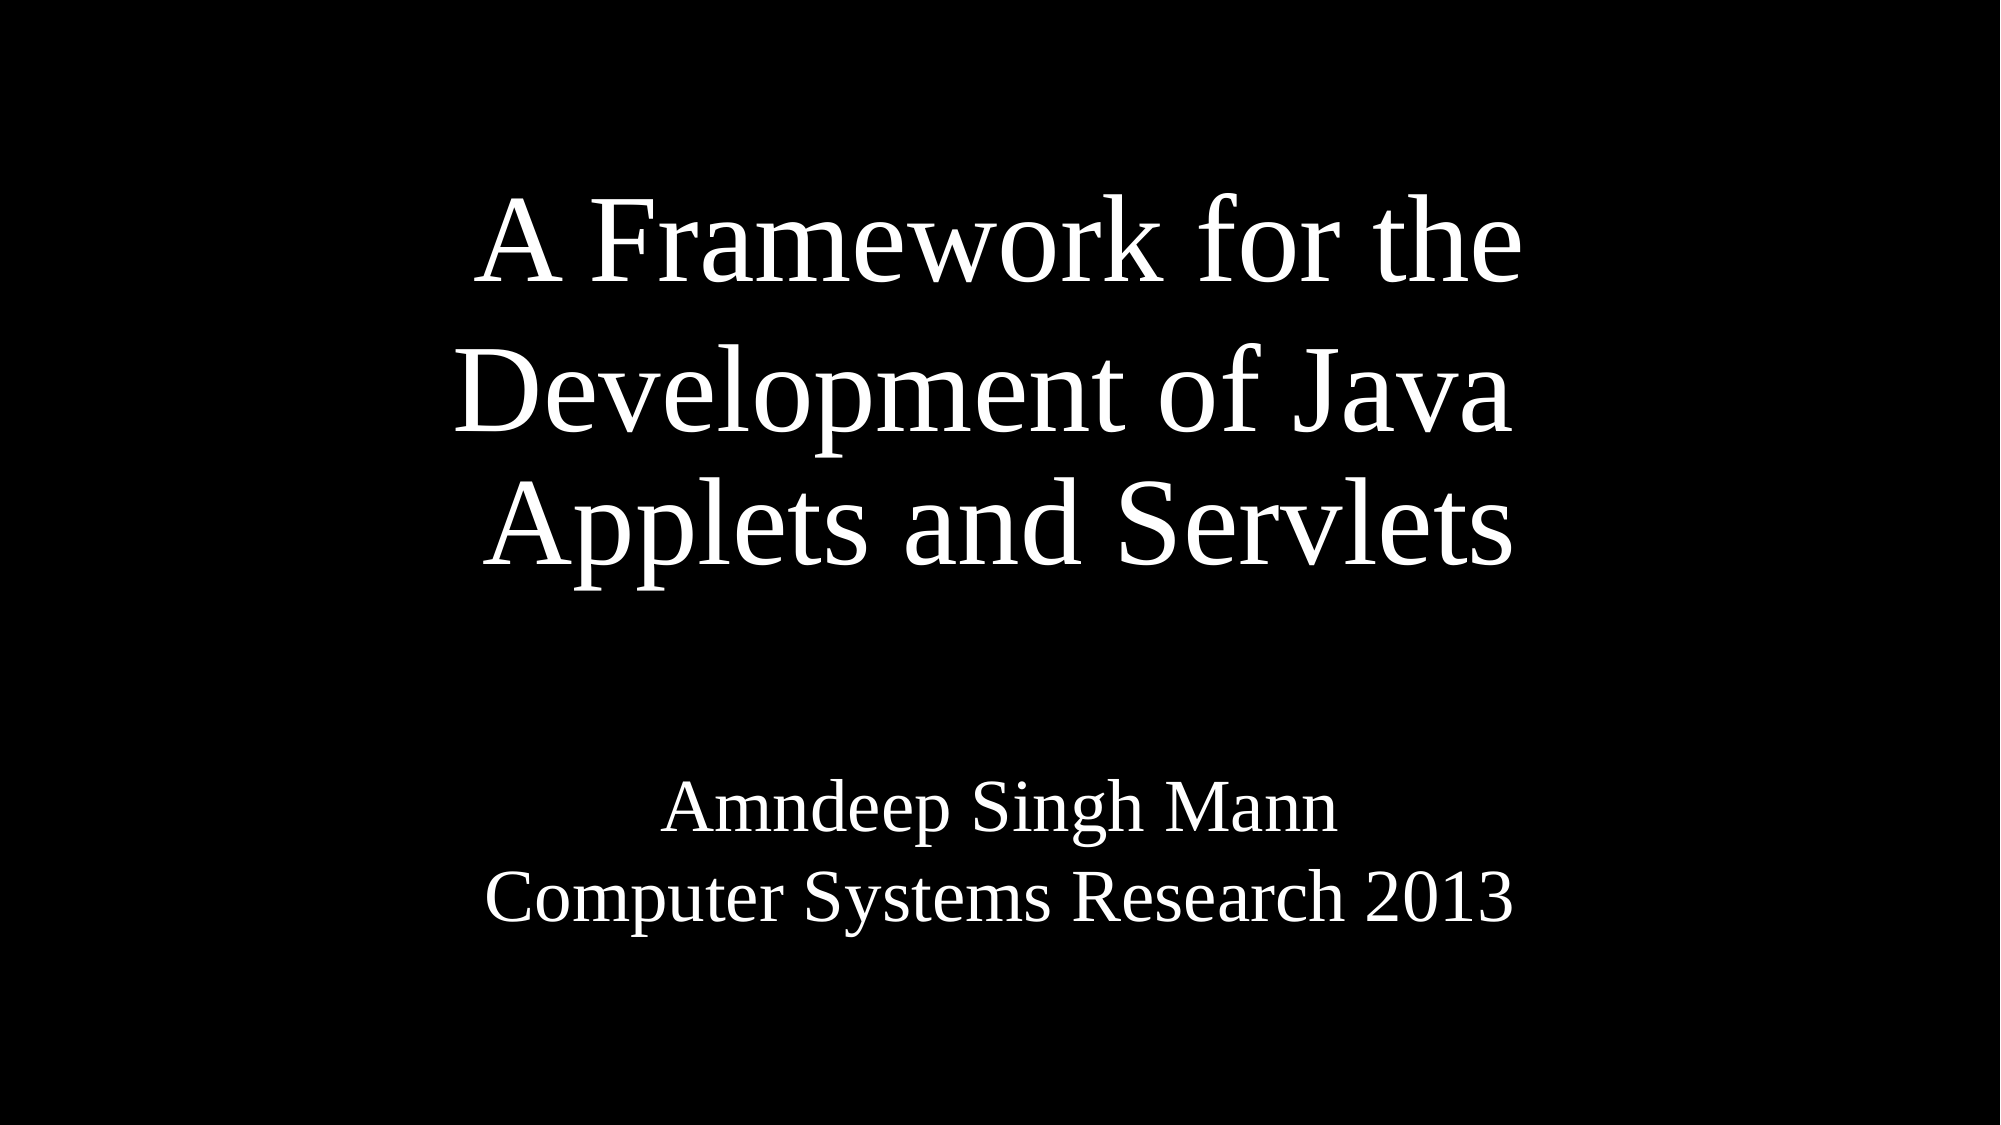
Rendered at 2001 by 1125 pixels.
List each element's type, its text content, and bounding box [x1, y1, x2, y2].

text_box Amndeep Singh Mann Computer Systems Research 2013 [249, 749, 1750, 1021]
text_box A Framework for the Development of Java Applets and Servlets [249, 207, 1750, 599]
